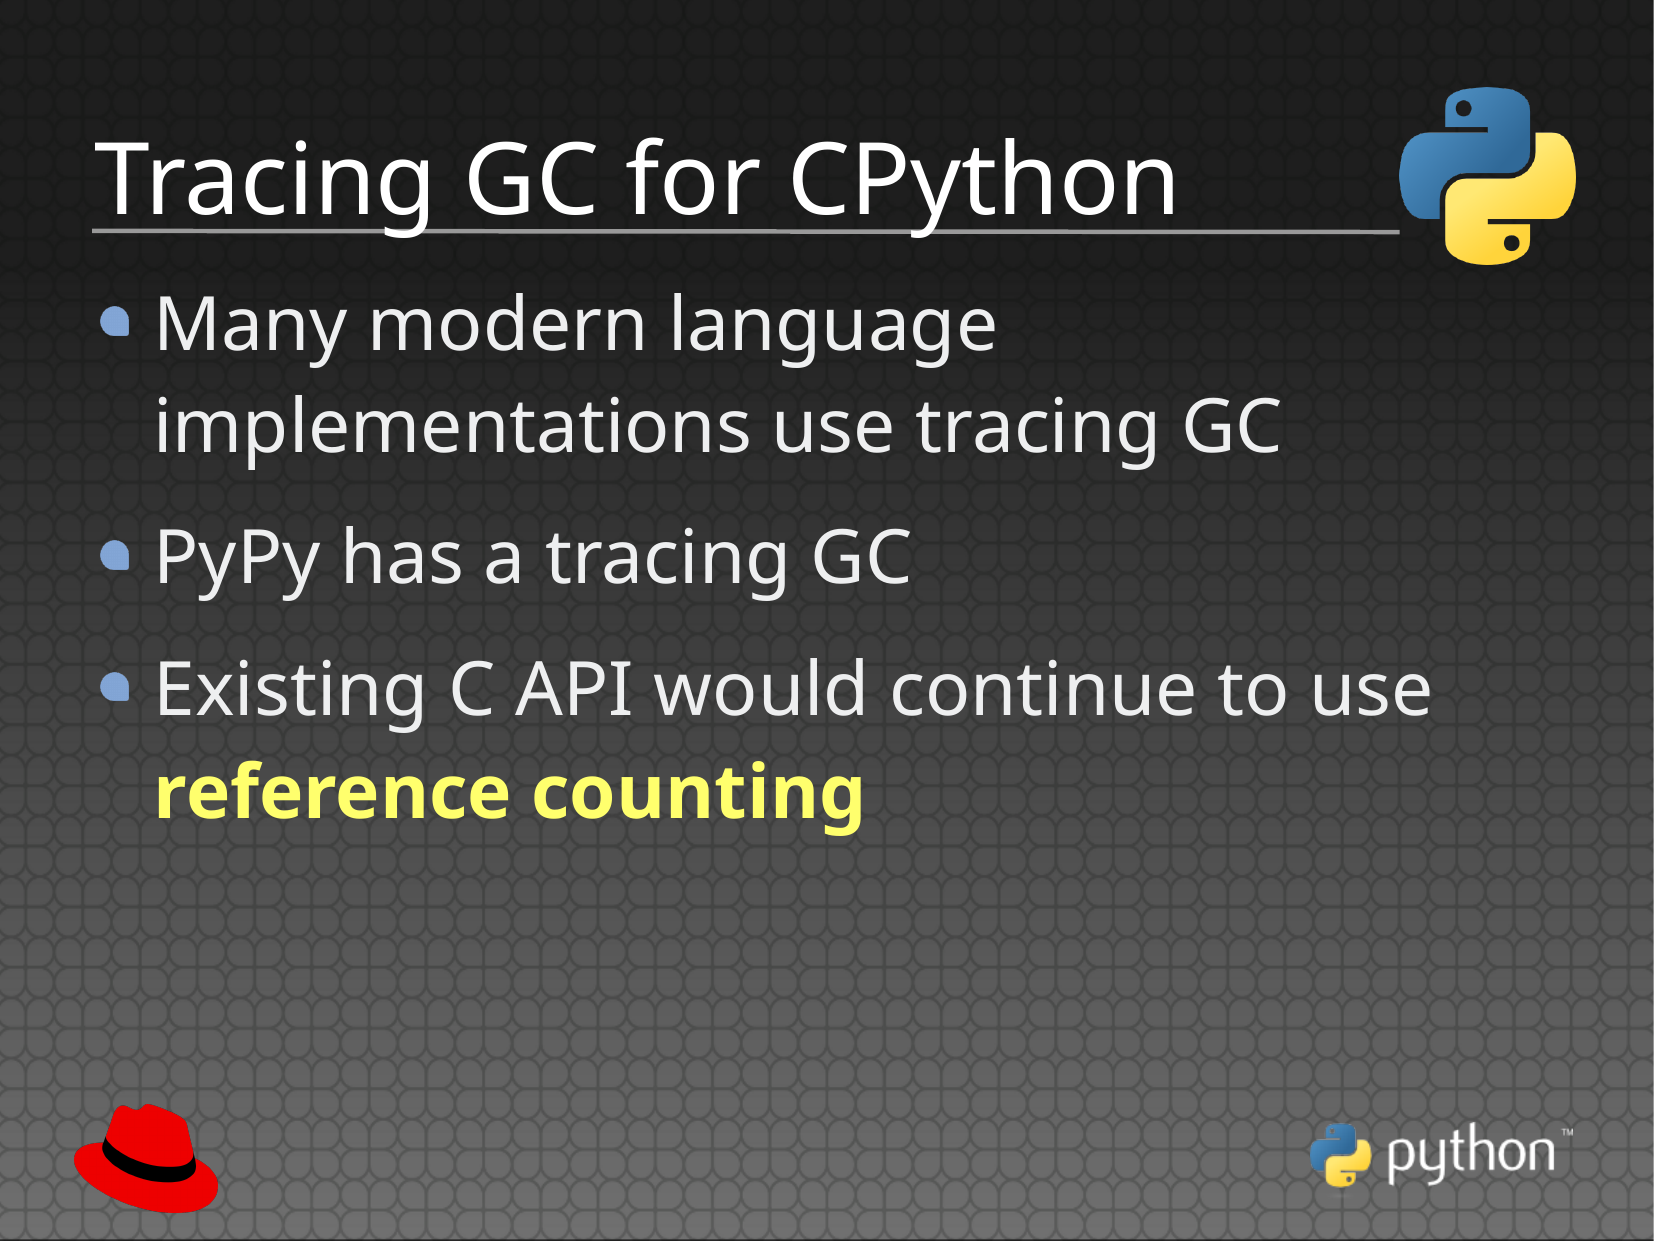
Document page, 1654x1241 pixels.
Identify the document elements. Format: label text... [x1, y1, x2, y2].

title Tracing GC for CPython [94, 100, 1426, 251]
list Many modern language implementations use tracing GC PyPy has a tracing GC Existing C API would continue to use reference counting [82, 269, 1540, 1118]
picture [0, 0, 1654, 1241]
